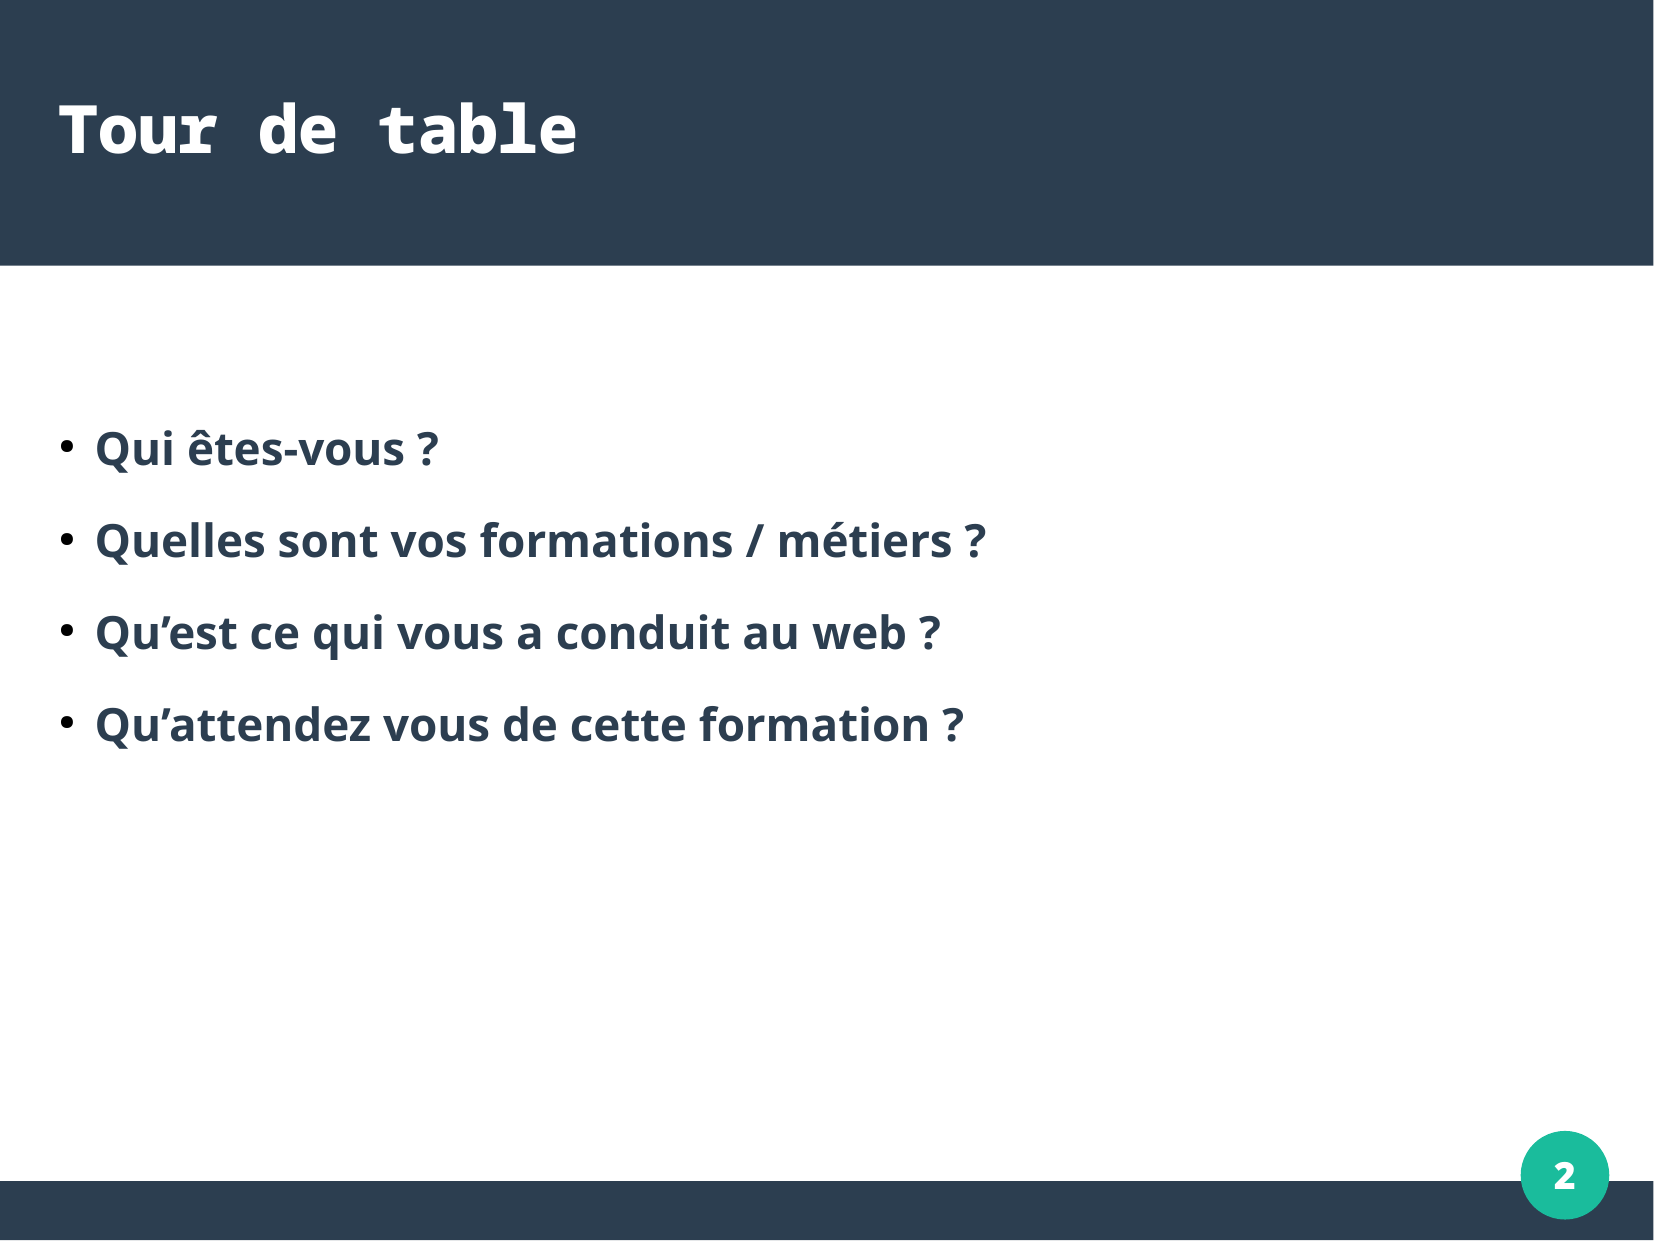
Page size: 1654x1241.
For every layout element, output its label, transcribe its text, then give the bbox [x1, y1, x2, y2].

title Tour de table [59, 49, 1595, 207]
list Qui êtes-vous ? Quelles sont vos formations / métiers ? Qu’est ce qui vous a conduit au web ? Qu’attendez vous de cette formation ? [59, 324, 1595, 1152]
